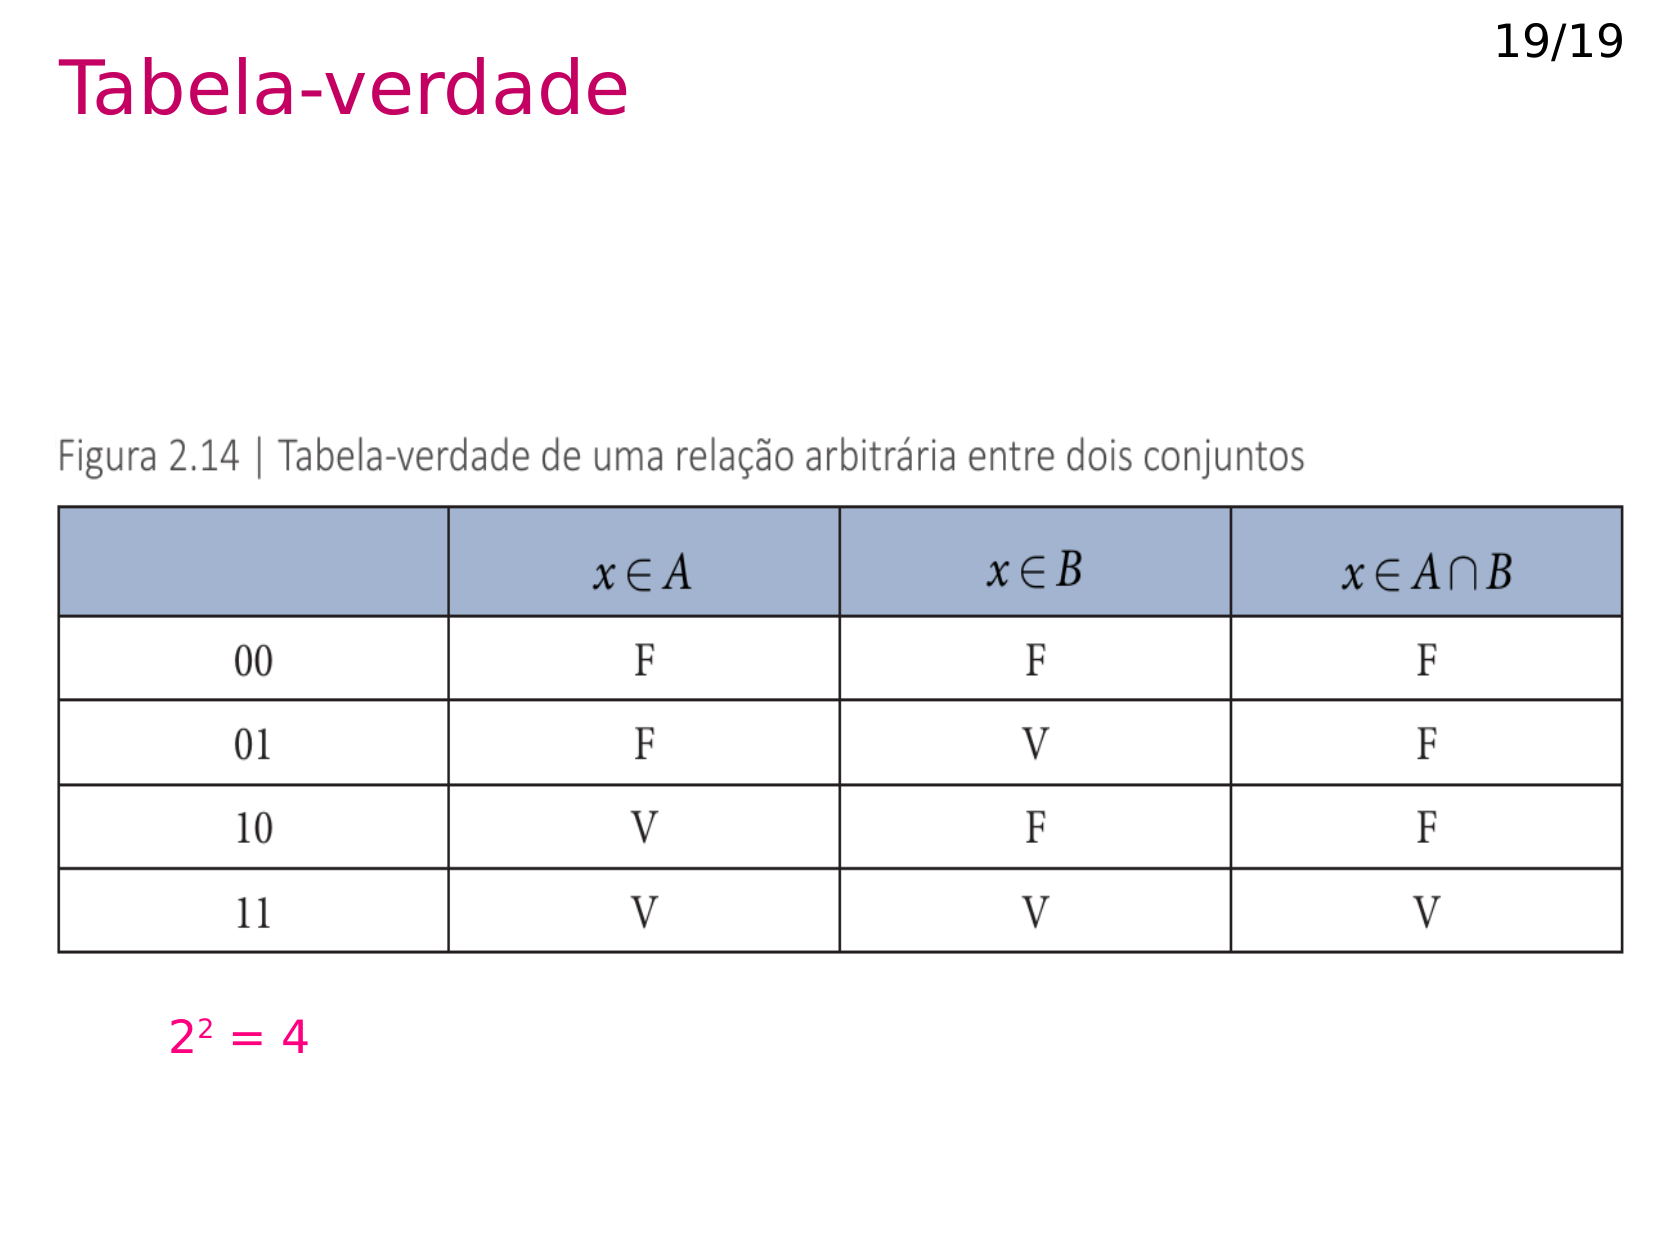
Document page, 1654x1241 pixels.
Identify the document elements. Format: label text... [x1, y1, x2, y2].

title Tabela-verdade [59, 29, 1595, 148]
text_box 22 = 4 [153, 1003, 467, 1078]
picture [55, 431, 1630, 963]
